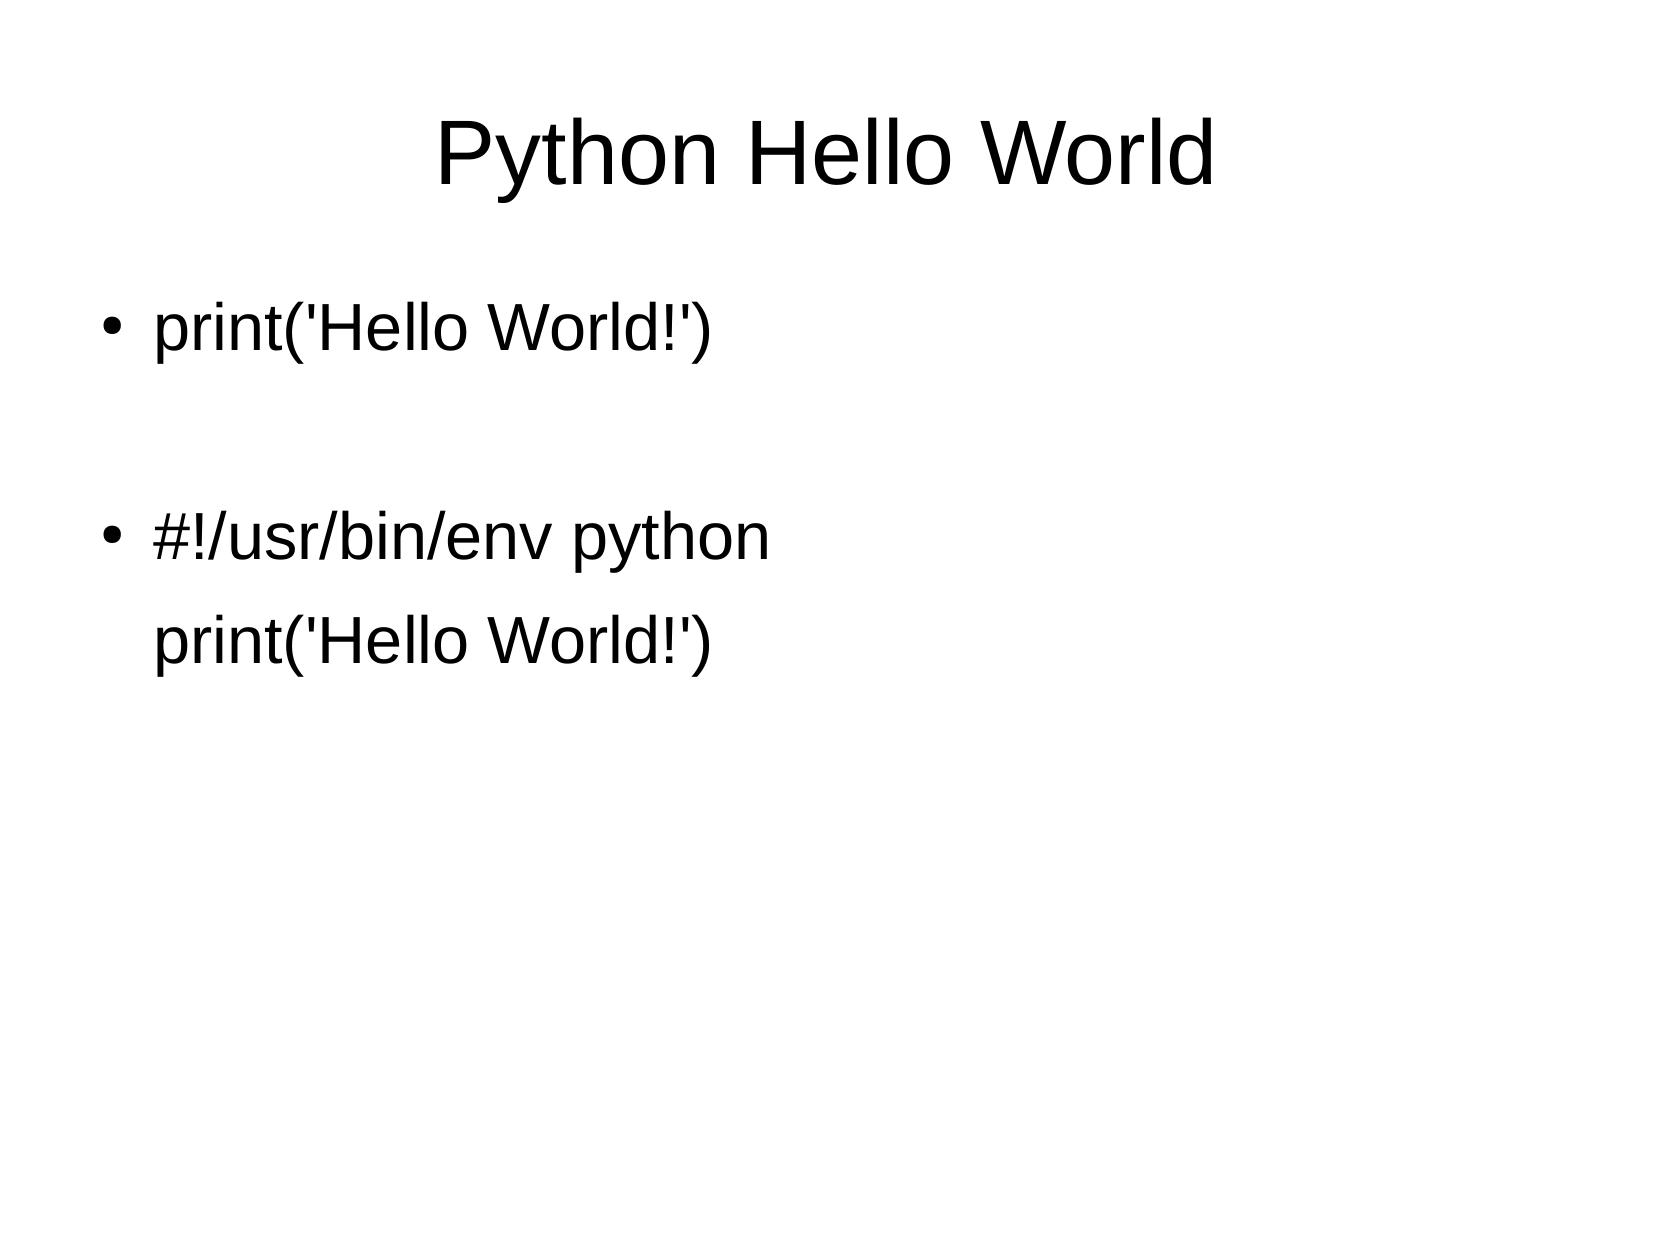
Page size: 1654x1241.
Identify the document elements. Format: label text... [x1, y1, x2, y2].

list print('Hello World!') #!/usr/bin/env python print('Hello World!') [82, 290, 1571, 1010]
title Python Hello World [82, 49, 1571, 257]
